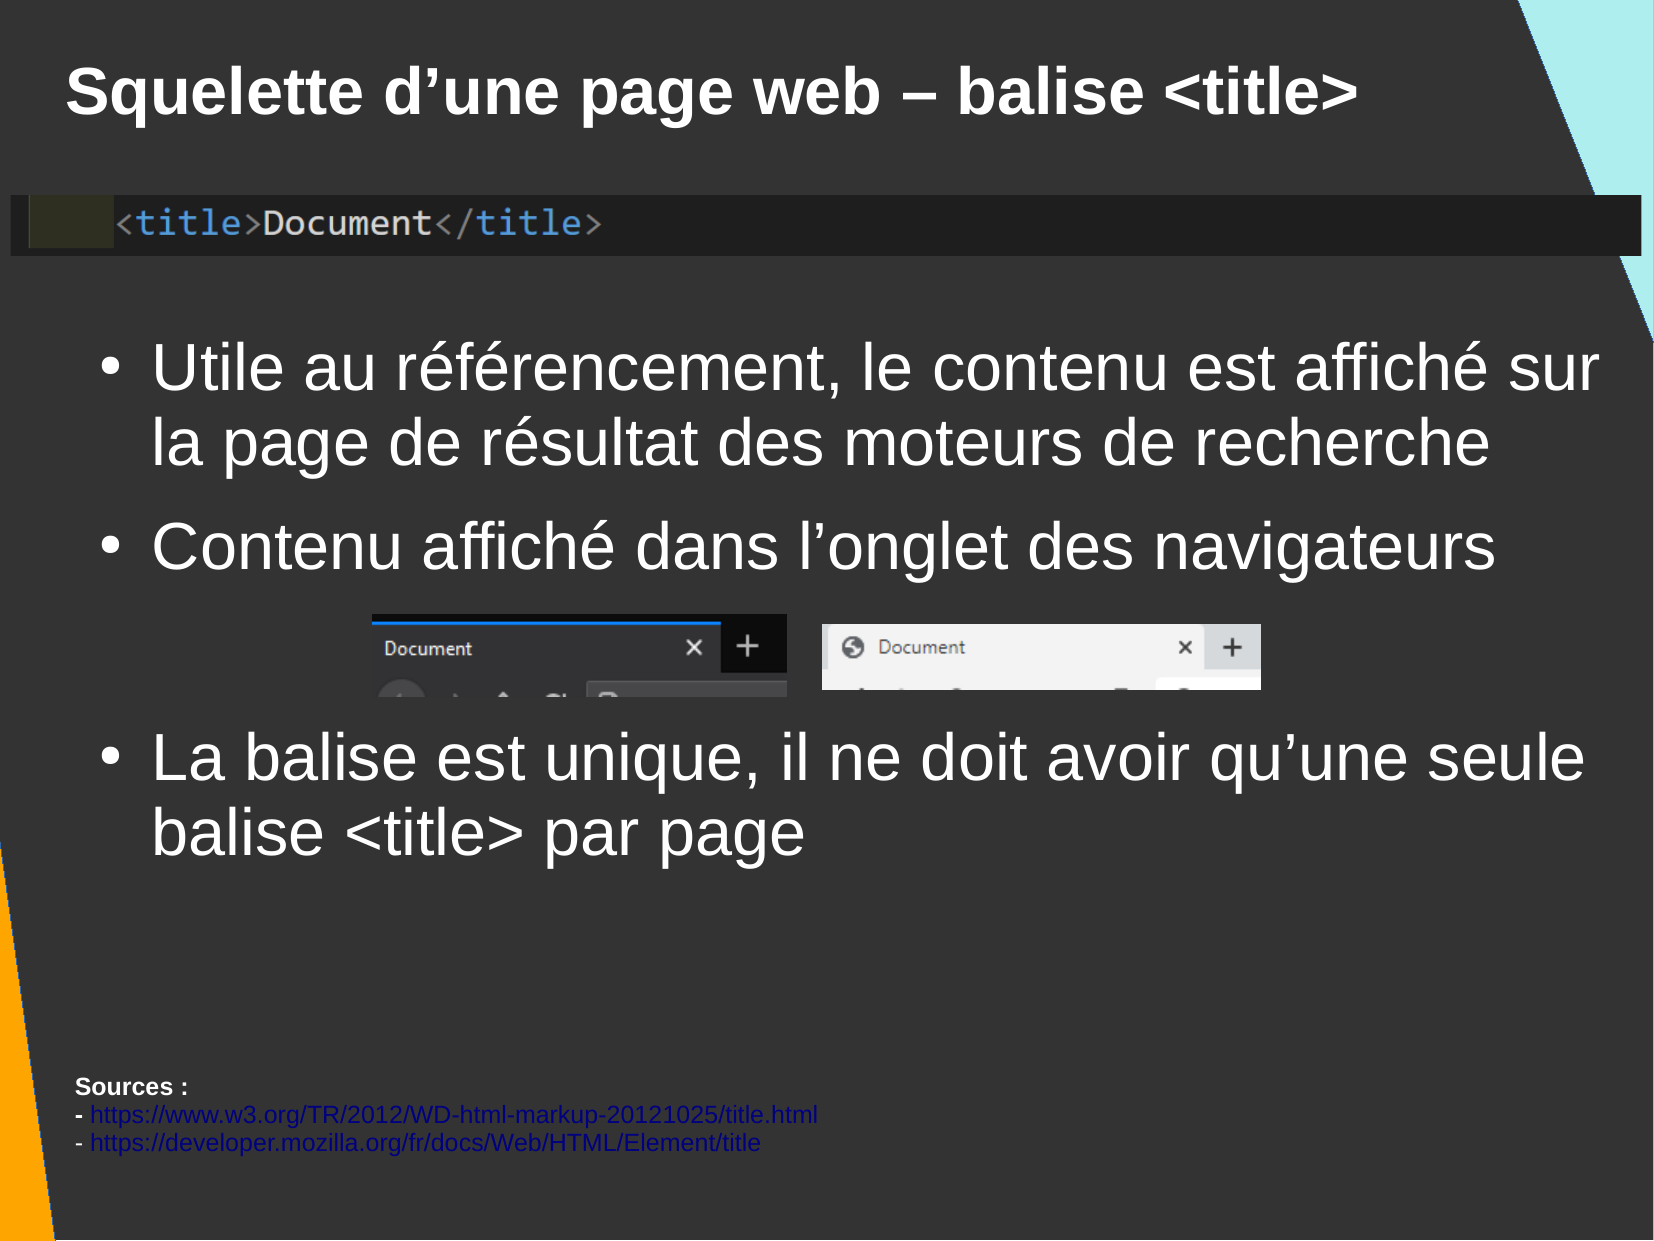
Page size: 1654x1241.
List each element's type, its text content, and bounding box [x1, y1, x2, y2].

text_box [0, 841, 56, 1241]
picture [372, 614, 787, 697]
text_box [1517, 0, 1654, 343]
picture [822, 624, 1261, 691]
title Squelette d’une page web – balise <title> [64, 54, 1554, 157]
text_box Sources : - https://www.w3.org/TR/2012/WD-html-markup-20121025/title.html - https://developer.mozilla.org/fr/docs/Web/HTML/Element/title [60, 1065, 1546, 1241]
picture [10, 195, 1642, 256]
list Utile au référencement, le contenu est affiché sur la page de résultat des moteurs de recherche Contenu affiché dans l’onglet des navigateurs [81, 330, 1636, 601]
list La balise est unique, il ne doit avoir qu’une seule balise <title> par page [81, 720, 1636, 991]
